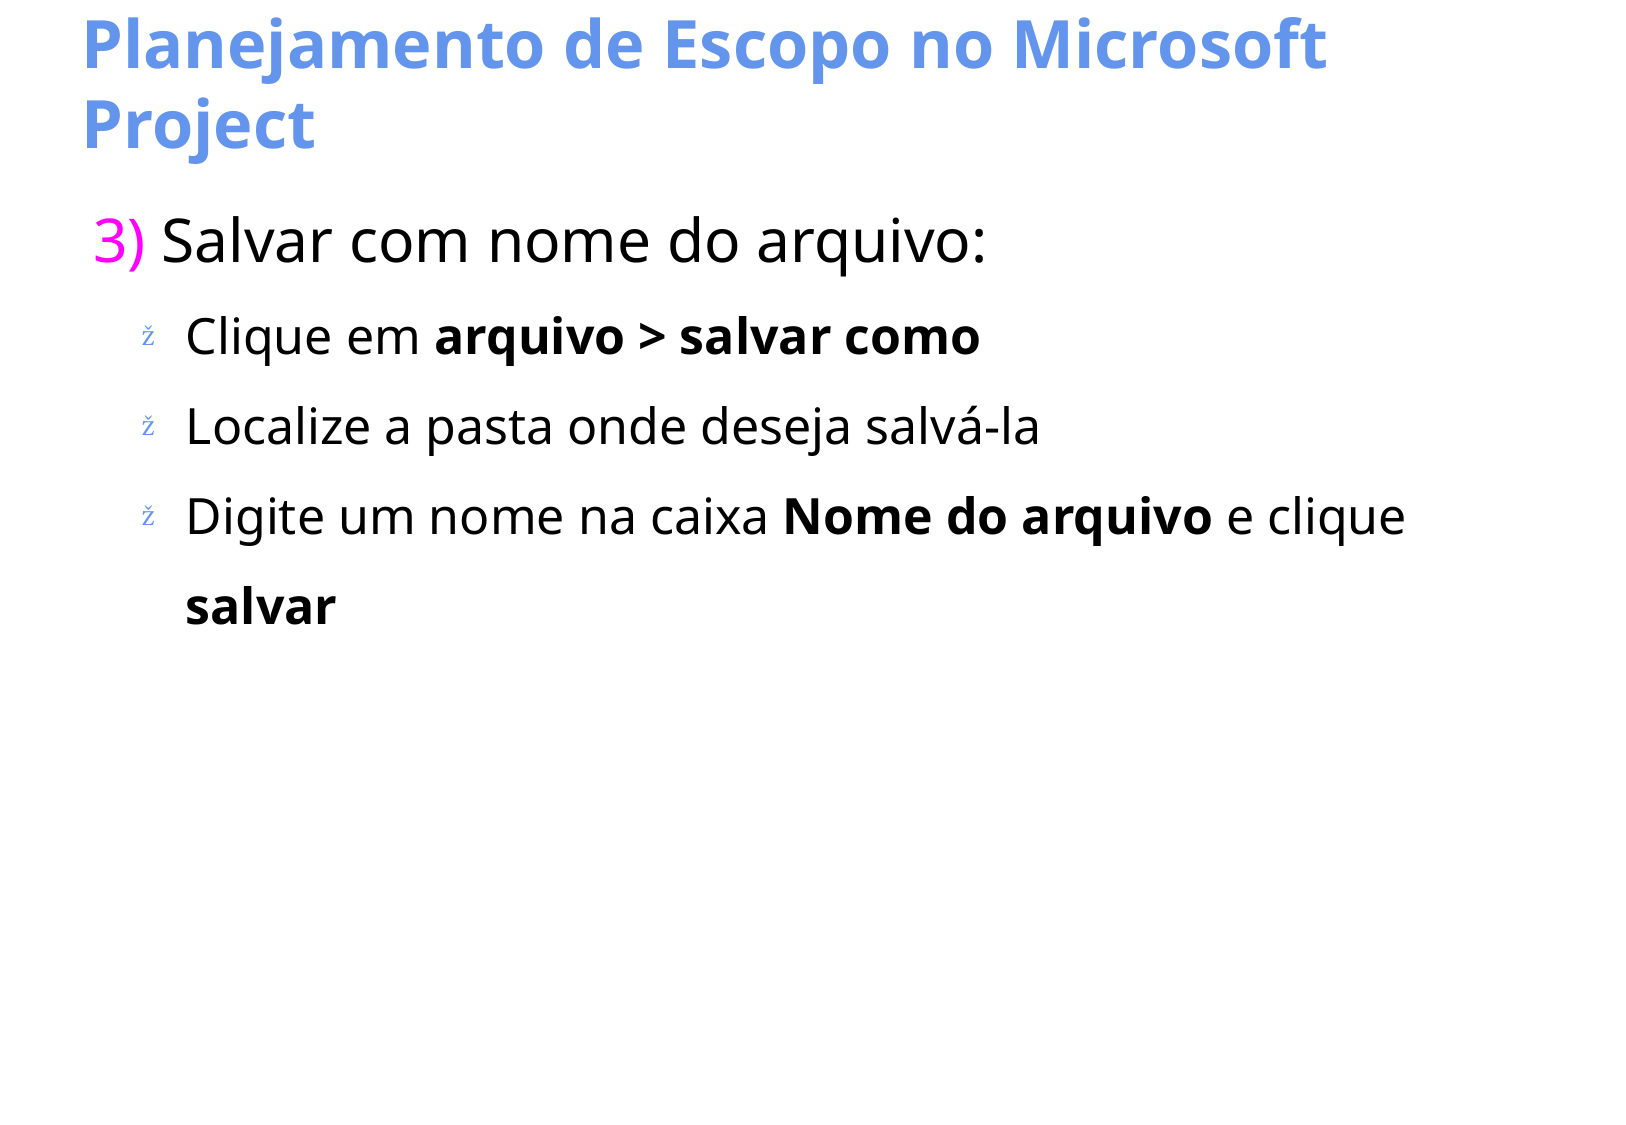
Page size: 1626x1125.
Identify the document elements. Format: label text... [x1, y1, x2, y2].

title Planejamento de Escopo no Microsoft Project [81, 41, 1544, 122]
list Salvar com nome do arquivo: Clique em arquivo > salvar como Localize a pasta onde deseja salvá-la Digite um nome na caixa Nome do arquivo e clique salvar [81, 165, 1544, 1016]
